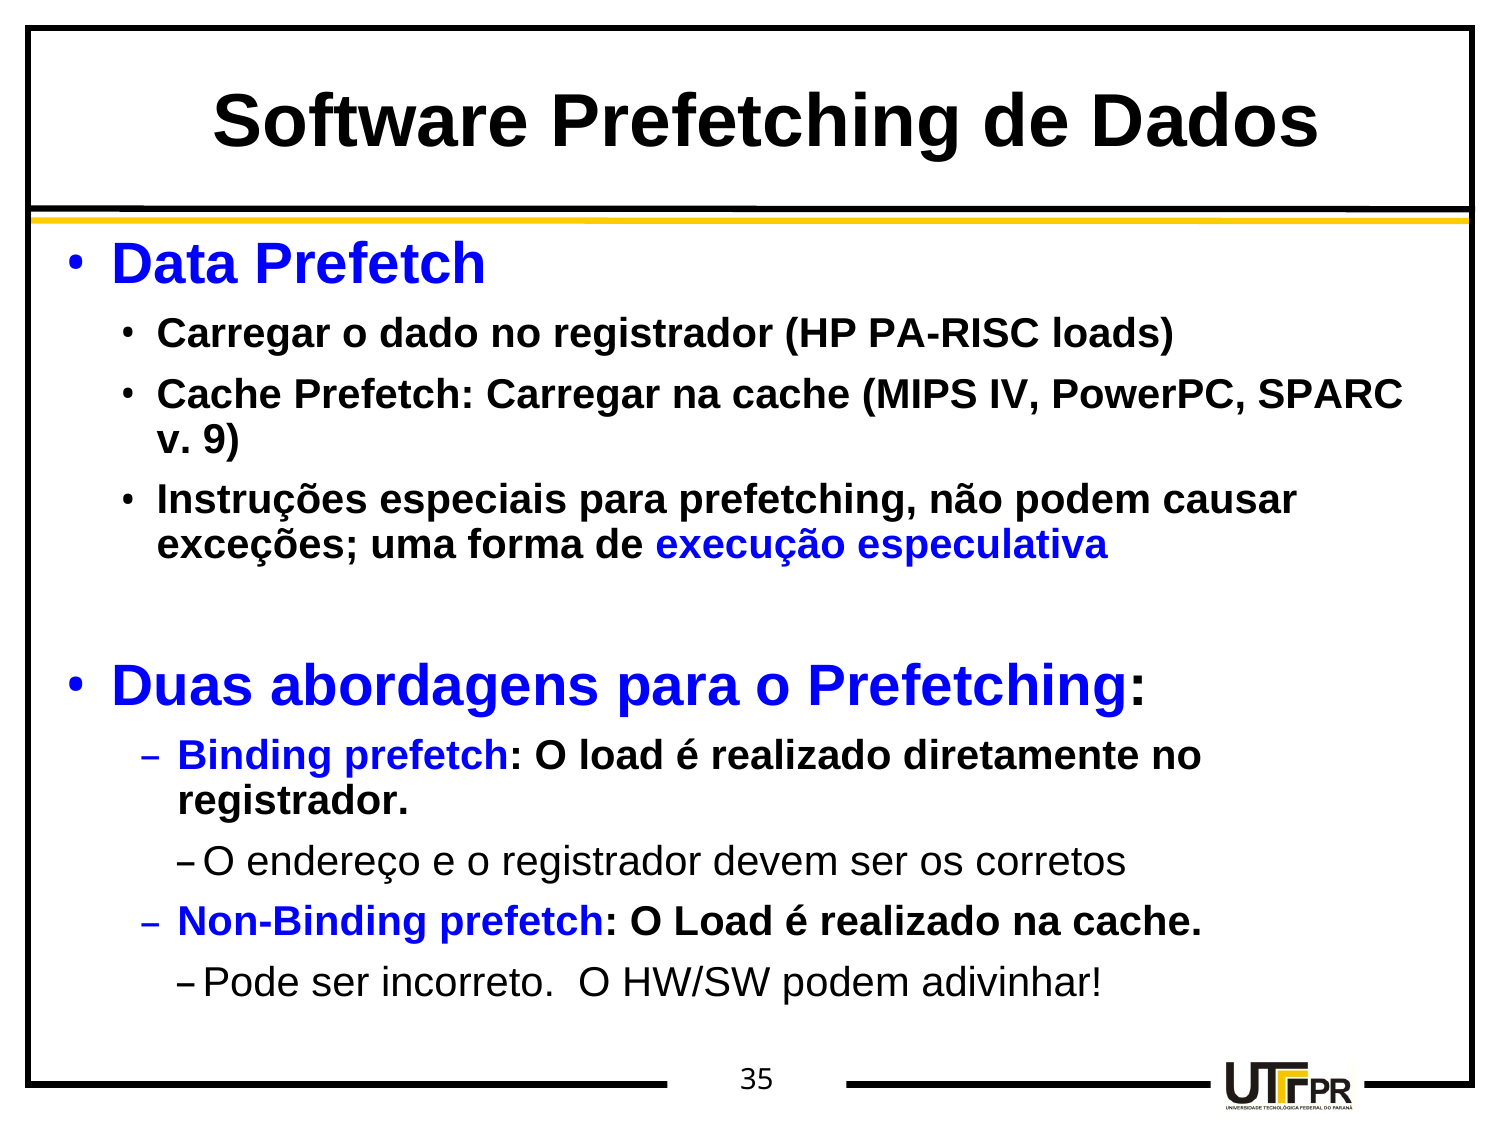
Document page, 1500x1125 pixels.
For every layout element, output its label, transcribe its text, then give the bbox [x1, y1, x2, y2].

list Data Prefetch Carregar o dado no registrador (HP PA-RISC loads) Cache Prefetch: Carregar na cache (MIPS IV, PowerPC, SPARC v. 9) Instruções especiais para prefetching, não podem causar exceções; uma forma de execução especulativa Duas abordagens para o Prefetching: Binding prefetch: O load é realizado diretamente no registrador. O endereço e o registrador devem ser os corretos Non-Binding prefetch: O Load é realizado na cache. Pode ser incorreto. O HW/SW podem adivinhar! [50, 225, 1450, 1077]
title Software Prefetching de Dados [29, 35, 1477, 207]
picture [1225, 1077, 1353, 1110]
